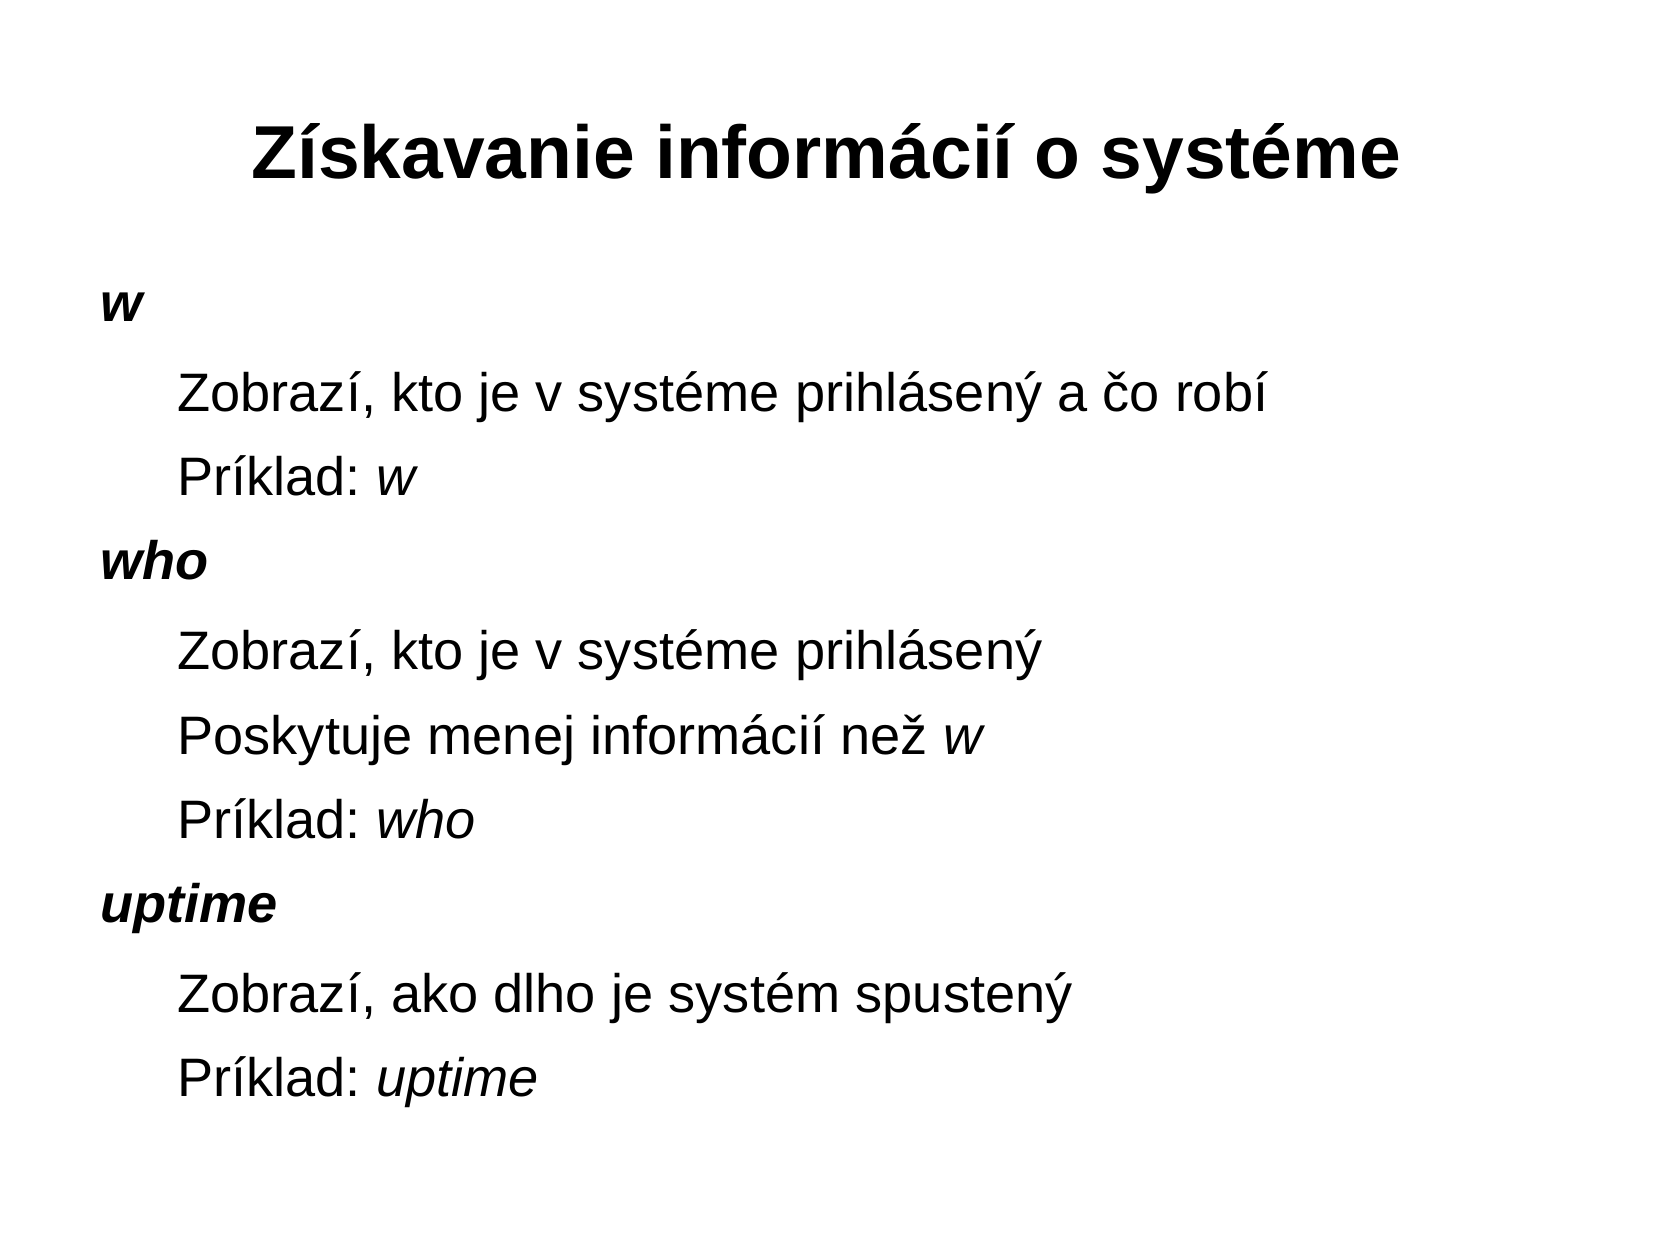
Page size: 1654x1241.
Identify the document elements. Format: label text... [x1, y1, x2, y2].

title Získavanie informácií o systéme [82, 49, 1571, 257]
list w Zobrazí, kto je v systéme prihlásený a čo robí Príklad: w who Zobrazí, kto je v systéme prihlásený Poskytuje menej informácií než w Príklad: who uptime Zobrazí, ako dlho je systém spustený Príklad: uptime [82, 272, 1571, 1112]
